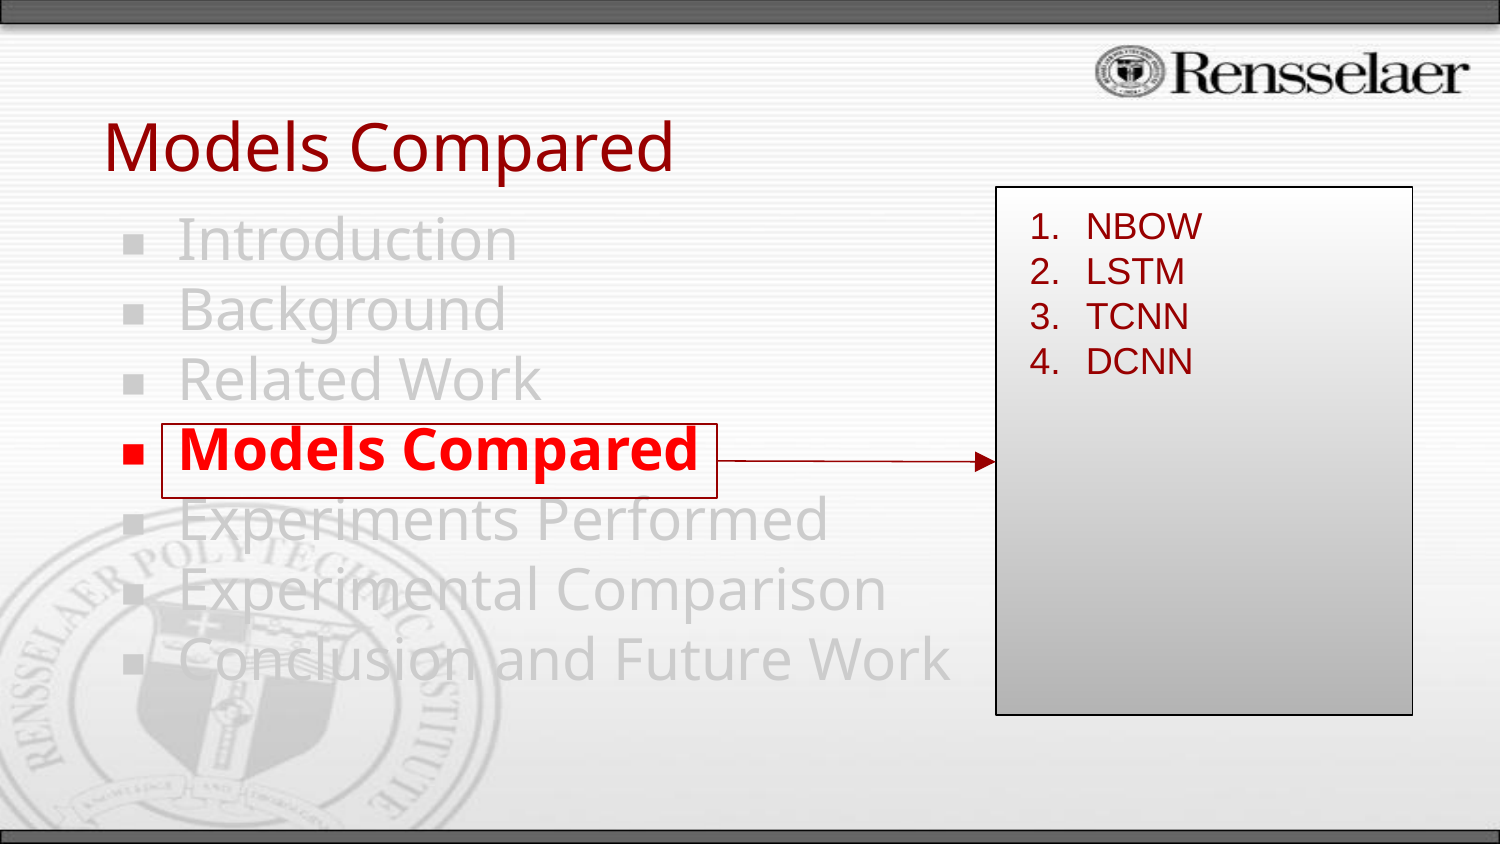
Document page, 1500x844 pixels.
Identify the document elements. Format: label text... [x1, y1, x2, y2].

picture [0, 0, 1500, 844]
title Models Compared [87, 102, 1413, 187]
list Introduction Background Related Work Models Compared Experiments Performed Experimental Comparison Conclusion and Future Work [163, 425, 716, 497]
list Introduction Background Related Work Models Compared Experiments Performed Experimental Comparison Conclusion and Future Work [87, 187, 1369, 769]
text_box NBOW LSTM TCNN DCNN [995, 187, 1413, 716]
